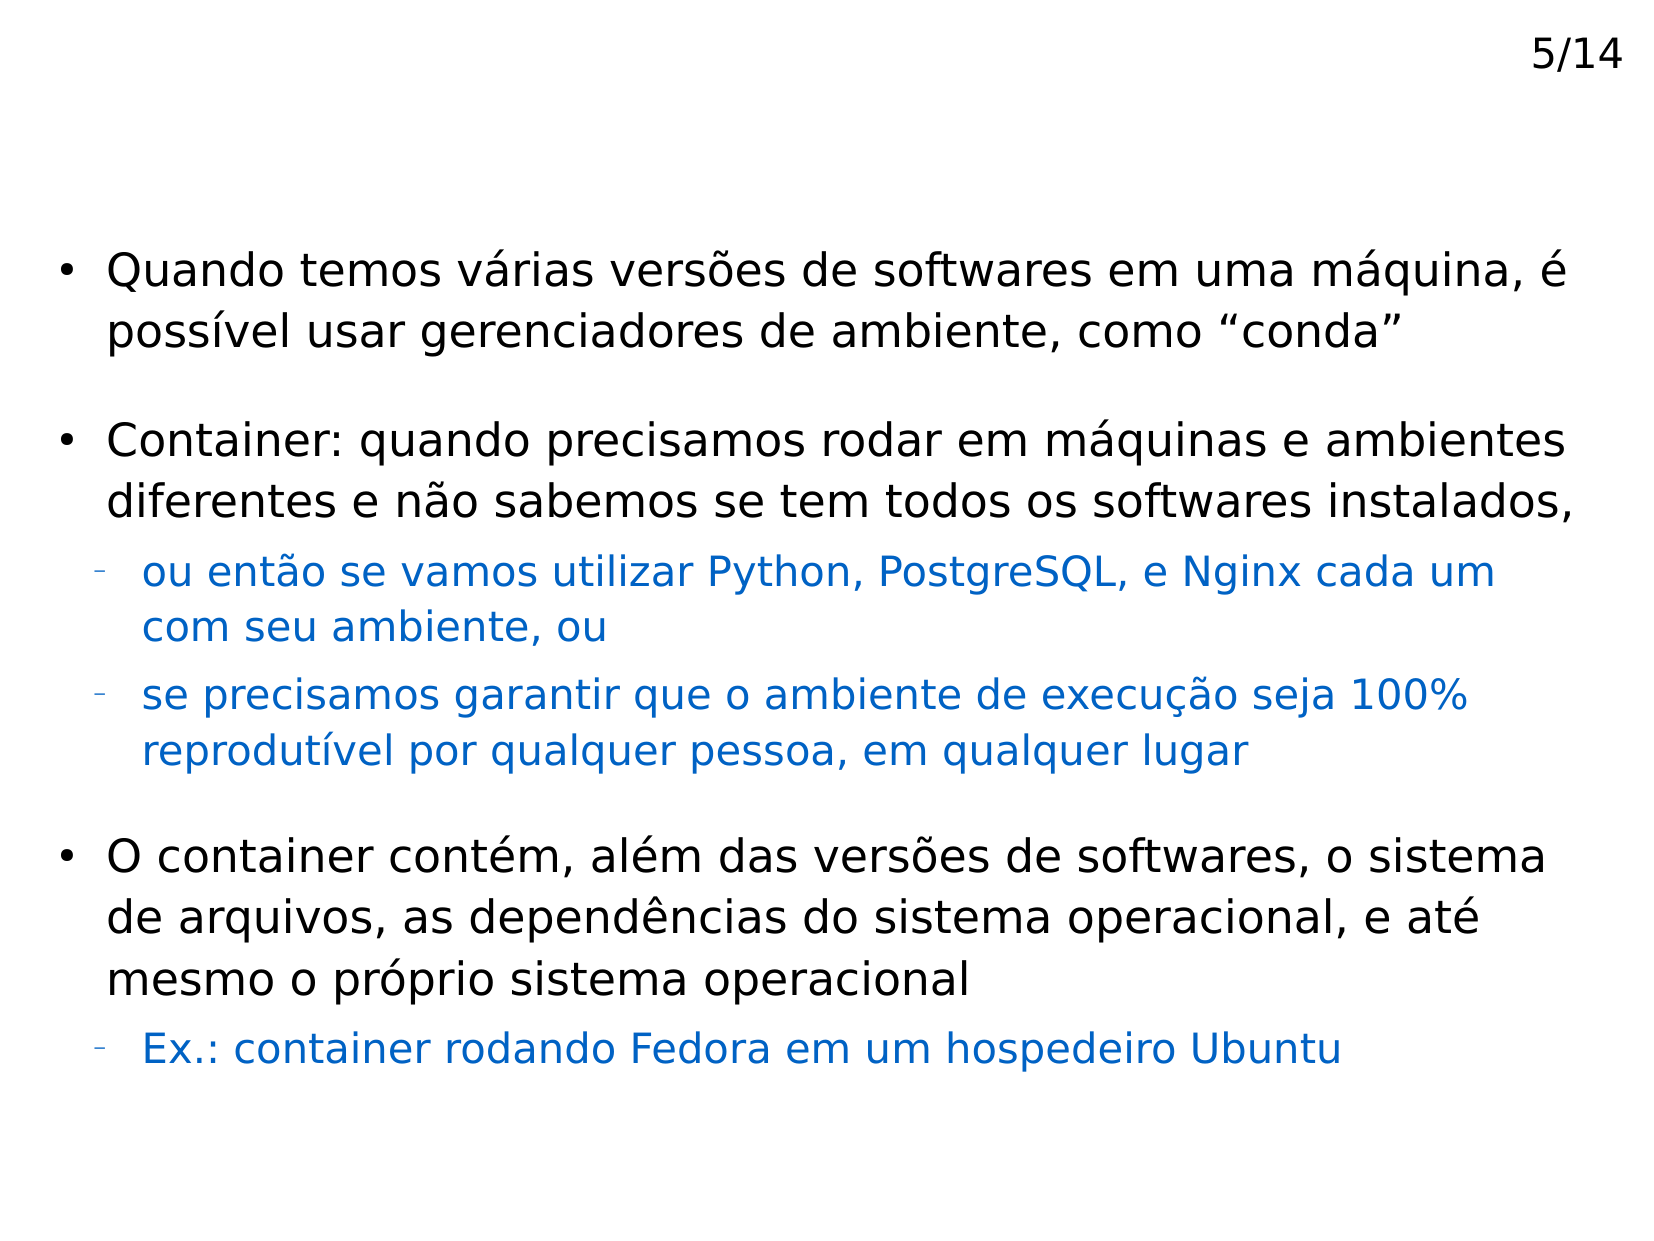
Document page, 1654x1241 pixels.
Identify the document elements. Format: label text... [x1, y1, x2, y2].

list Quando temos várias versões de softwares em uma máquina, é possível usar gerenciadores de ambiente, como “conda” Container: quando precisamos rodar em máquinas e ambientes diferentes e não sabemos se tem todos os softwares instalados, ou então se vamos utilizar Python, PostgreSQL, e Nginx cada um com seu ambiente, ou se precisamos garantir que o ambiente de execução seja 100% reprodutível por qualquer pessoa, em qualquer lugar O container contém, além das versões de softwares, o sistema de arquivos, as dependências do sistema operacional, e até mesmo o próprio sistema operacional Ex.: container rodando Fedora em um hospedeiro Ubuntu [59, 236, 1595, 1211]
